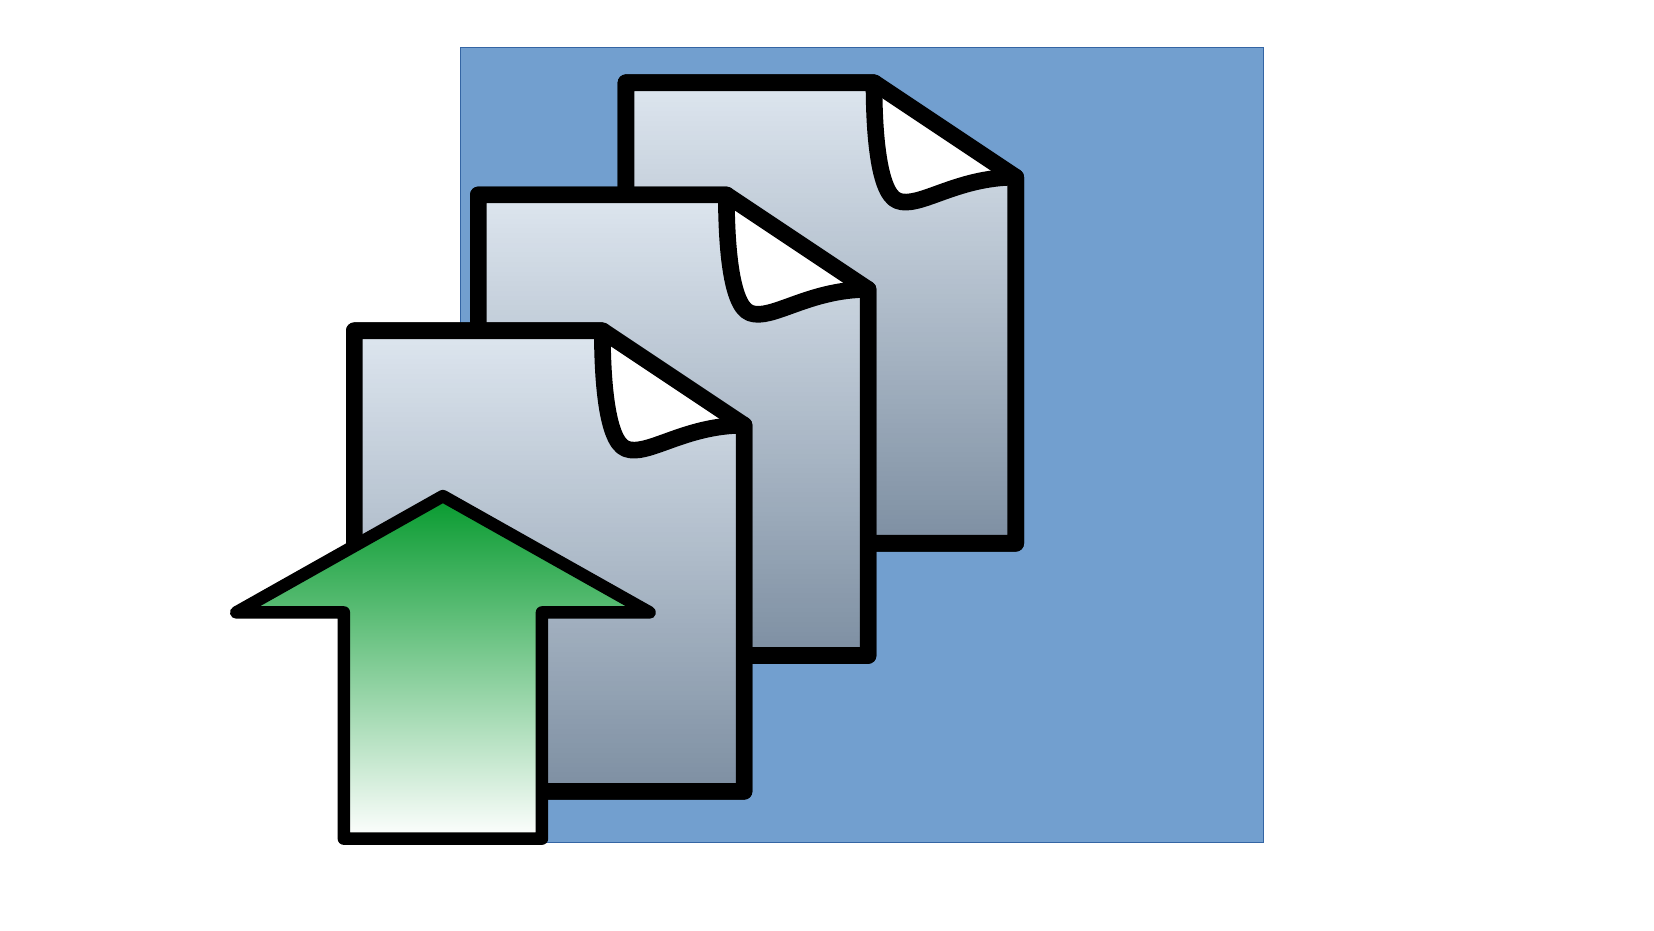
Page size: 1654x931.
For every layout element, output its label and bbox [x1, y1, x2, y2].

text_box [236, 47, 1264, 843]
